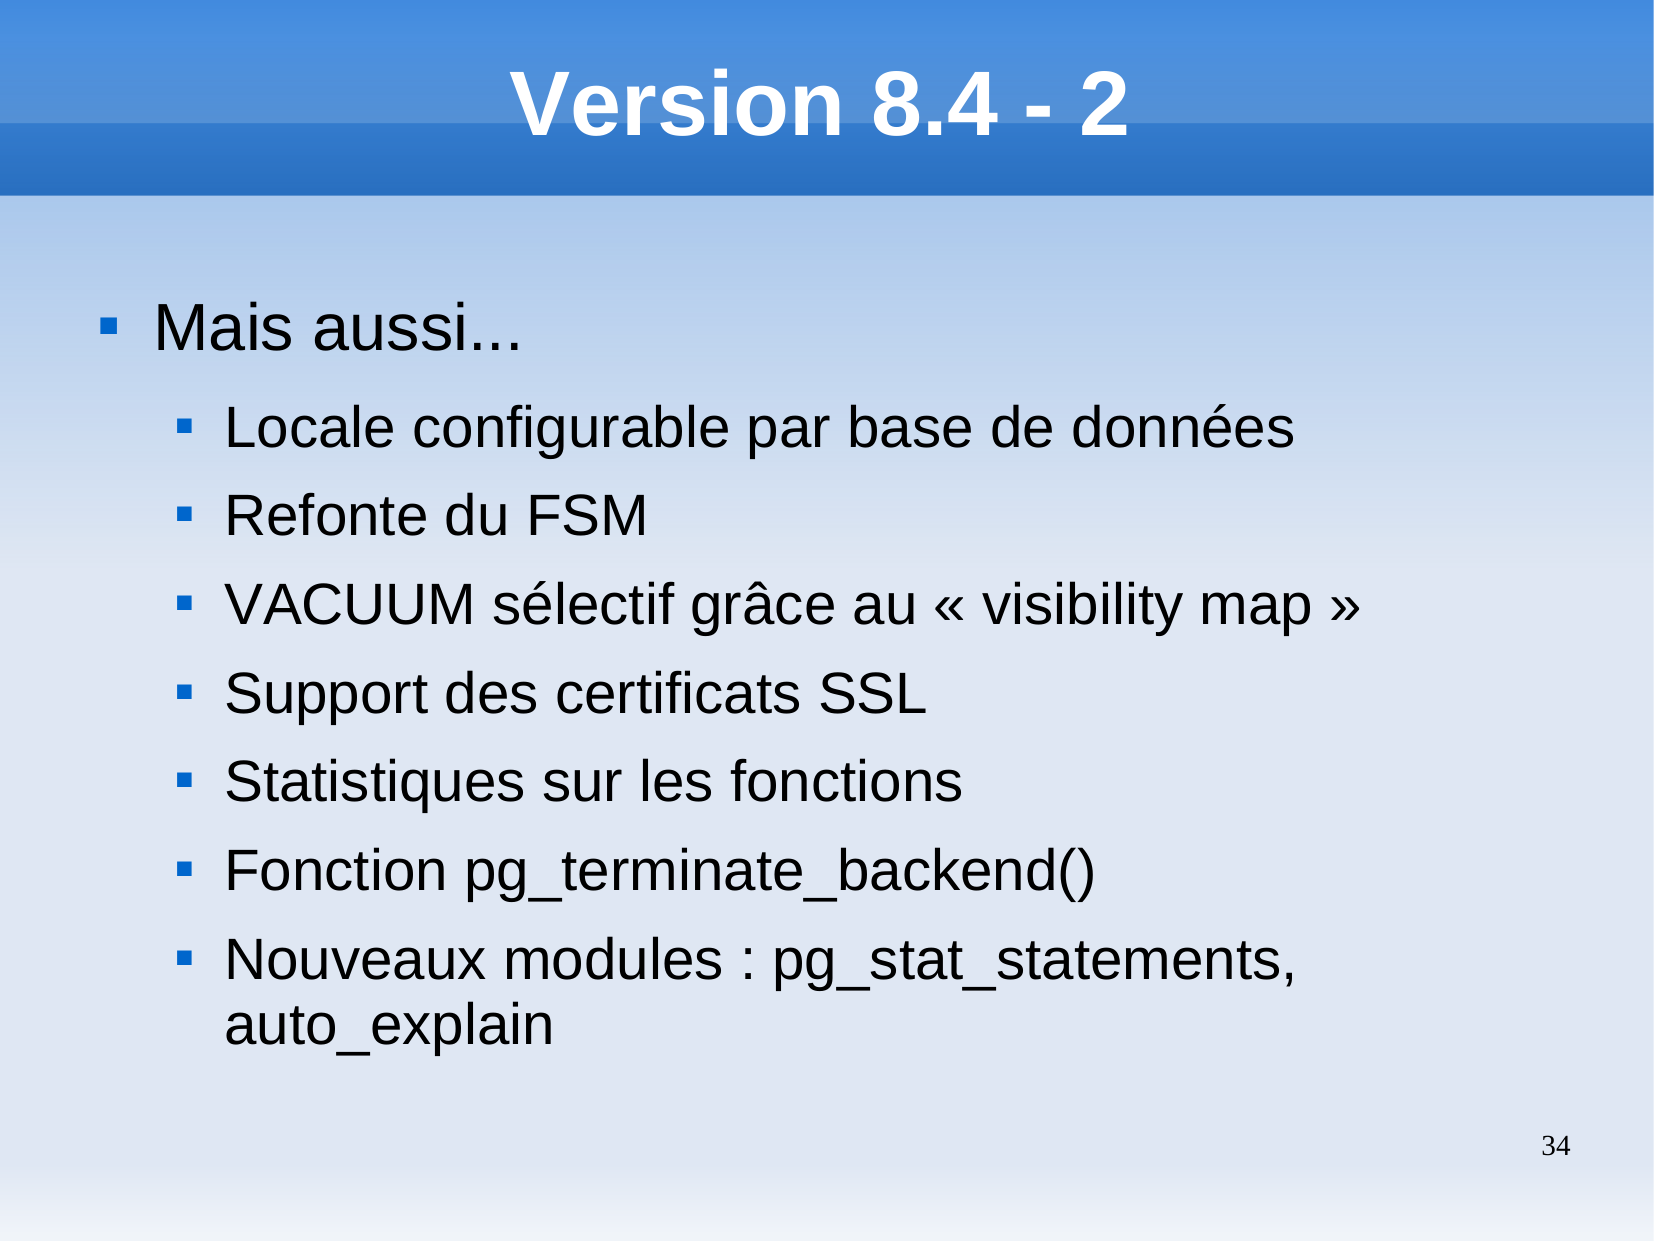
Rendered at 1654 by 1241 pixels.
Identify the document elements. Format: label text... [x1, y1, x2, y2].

title Version 8.4 - 2 [76, 7, 1565, 200]
list Mais aussi... Locale configurable par base de données Refonte du FSM VACUUM sélectif grâce au « visibility map » Support des certificats SSL Statistiques sur les fonctions Fonction pg_terminate_backend() Nouveaux modules : pg_stat_statements, auto_explain [82, 290, 1571, 1109]
picture [0, 0, 1654, 1241]
